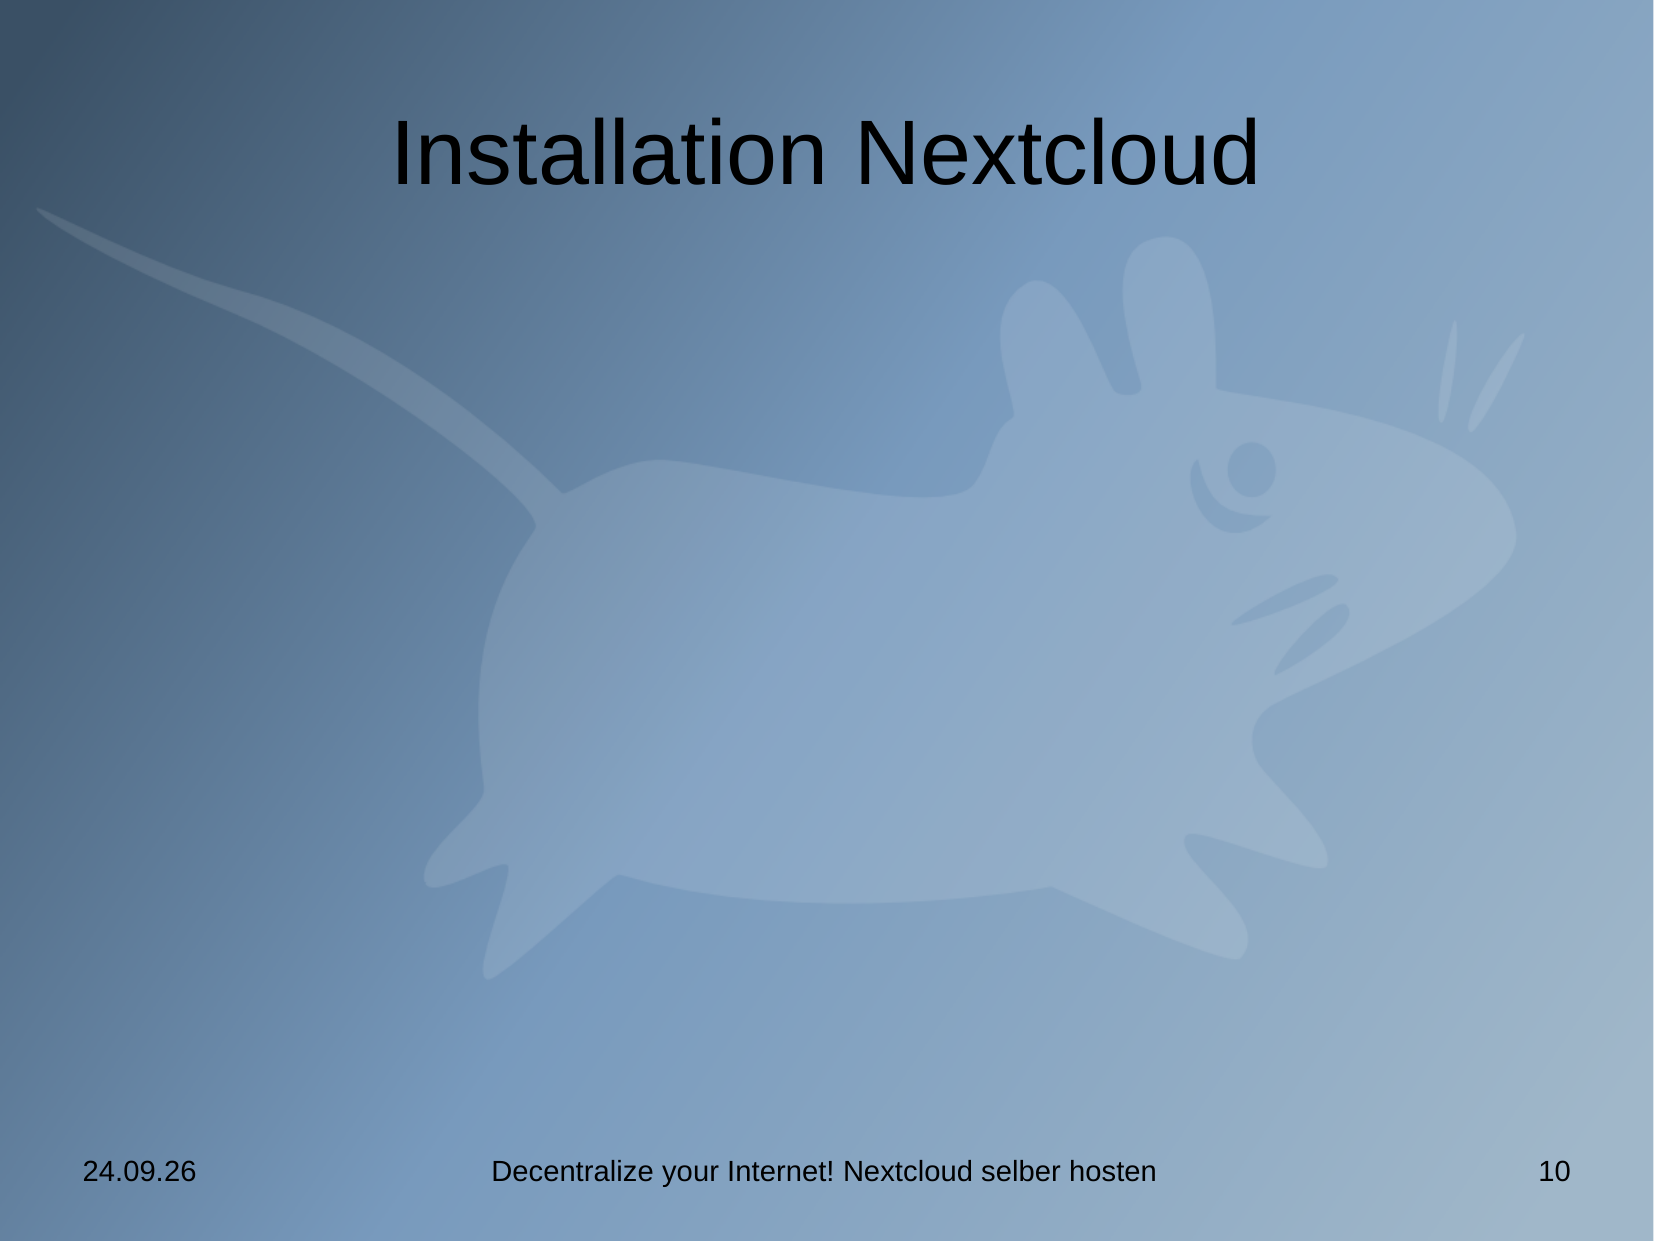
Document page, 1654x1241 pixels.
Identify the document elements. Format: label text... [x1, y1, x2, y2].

title Installation Nextcloud [82, 49, 1571, 257]
picture [0, 0, 1654, 1241]
